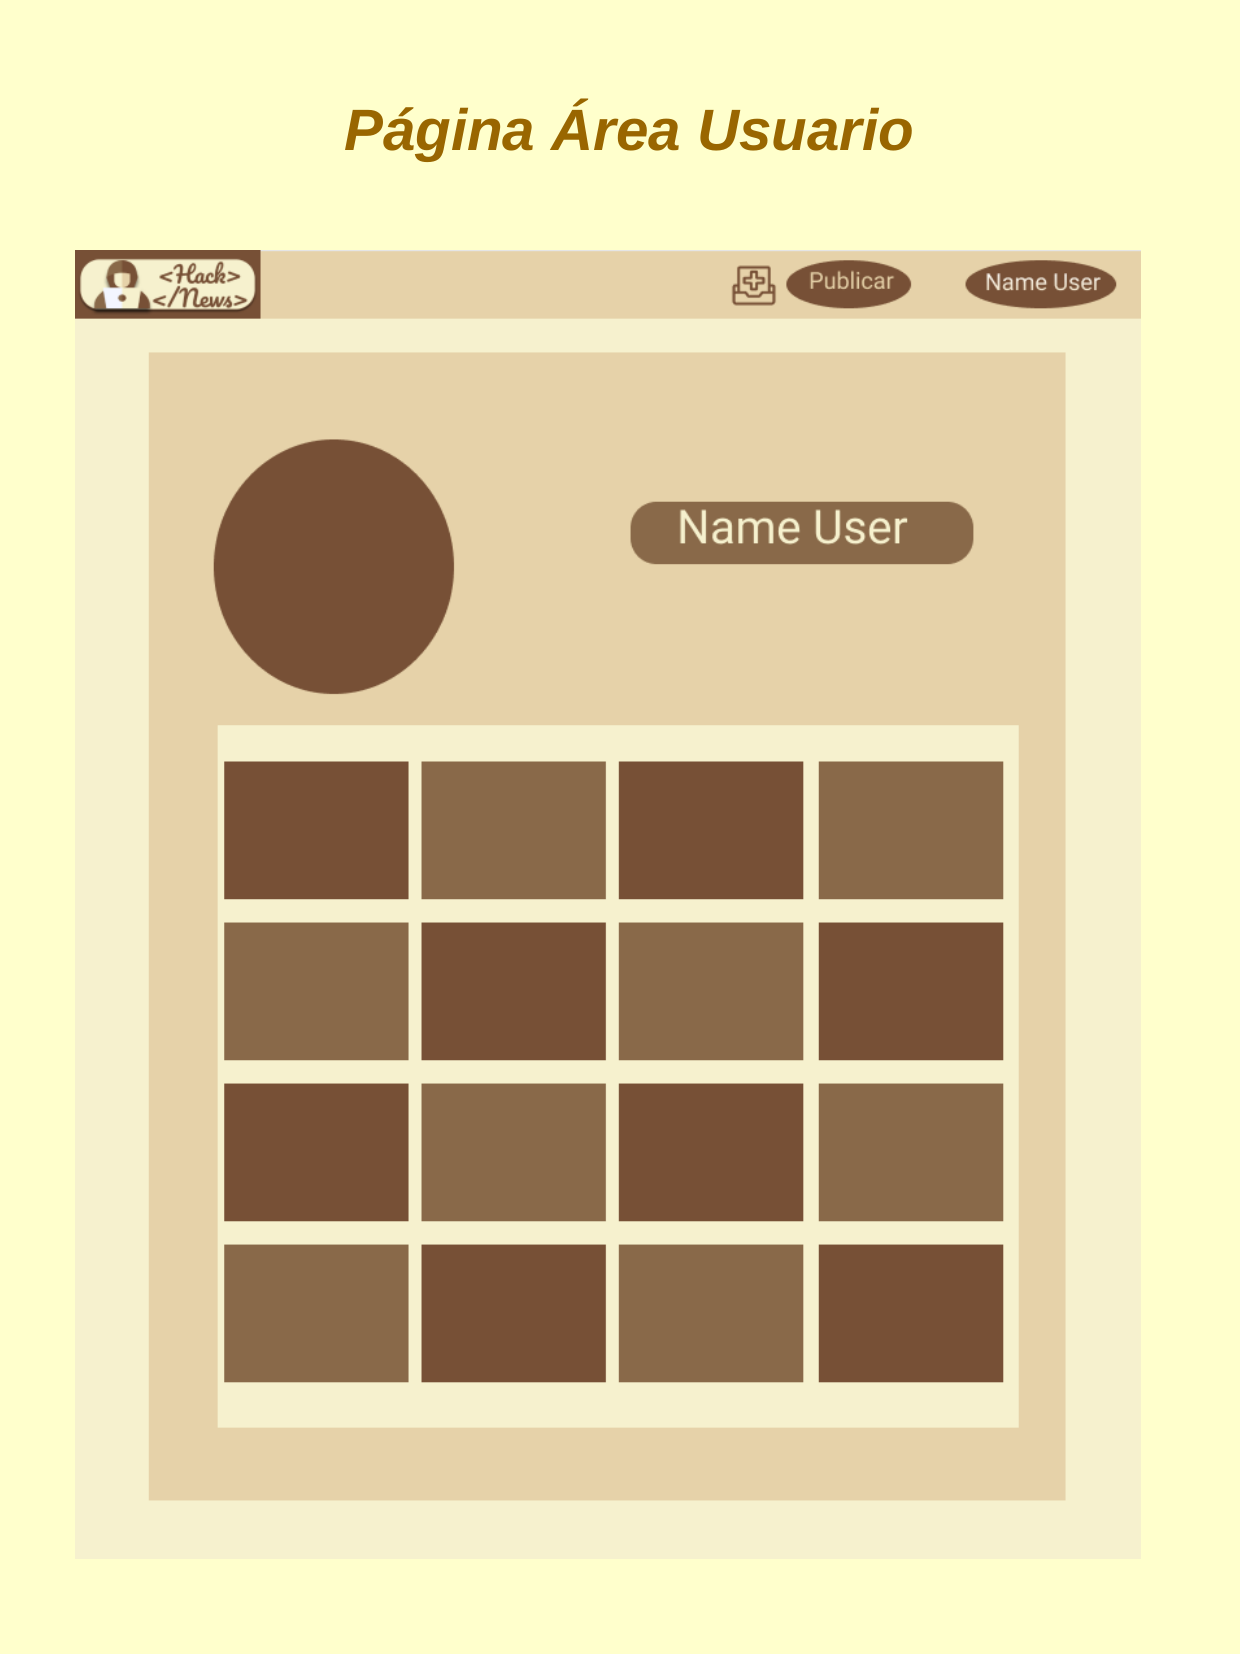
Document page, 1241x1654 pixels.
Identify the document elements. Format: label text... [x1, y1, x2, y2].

title Página Área Usuario [62, 65, 1179, 196]
picture [75, 250, 1141, 1559]
